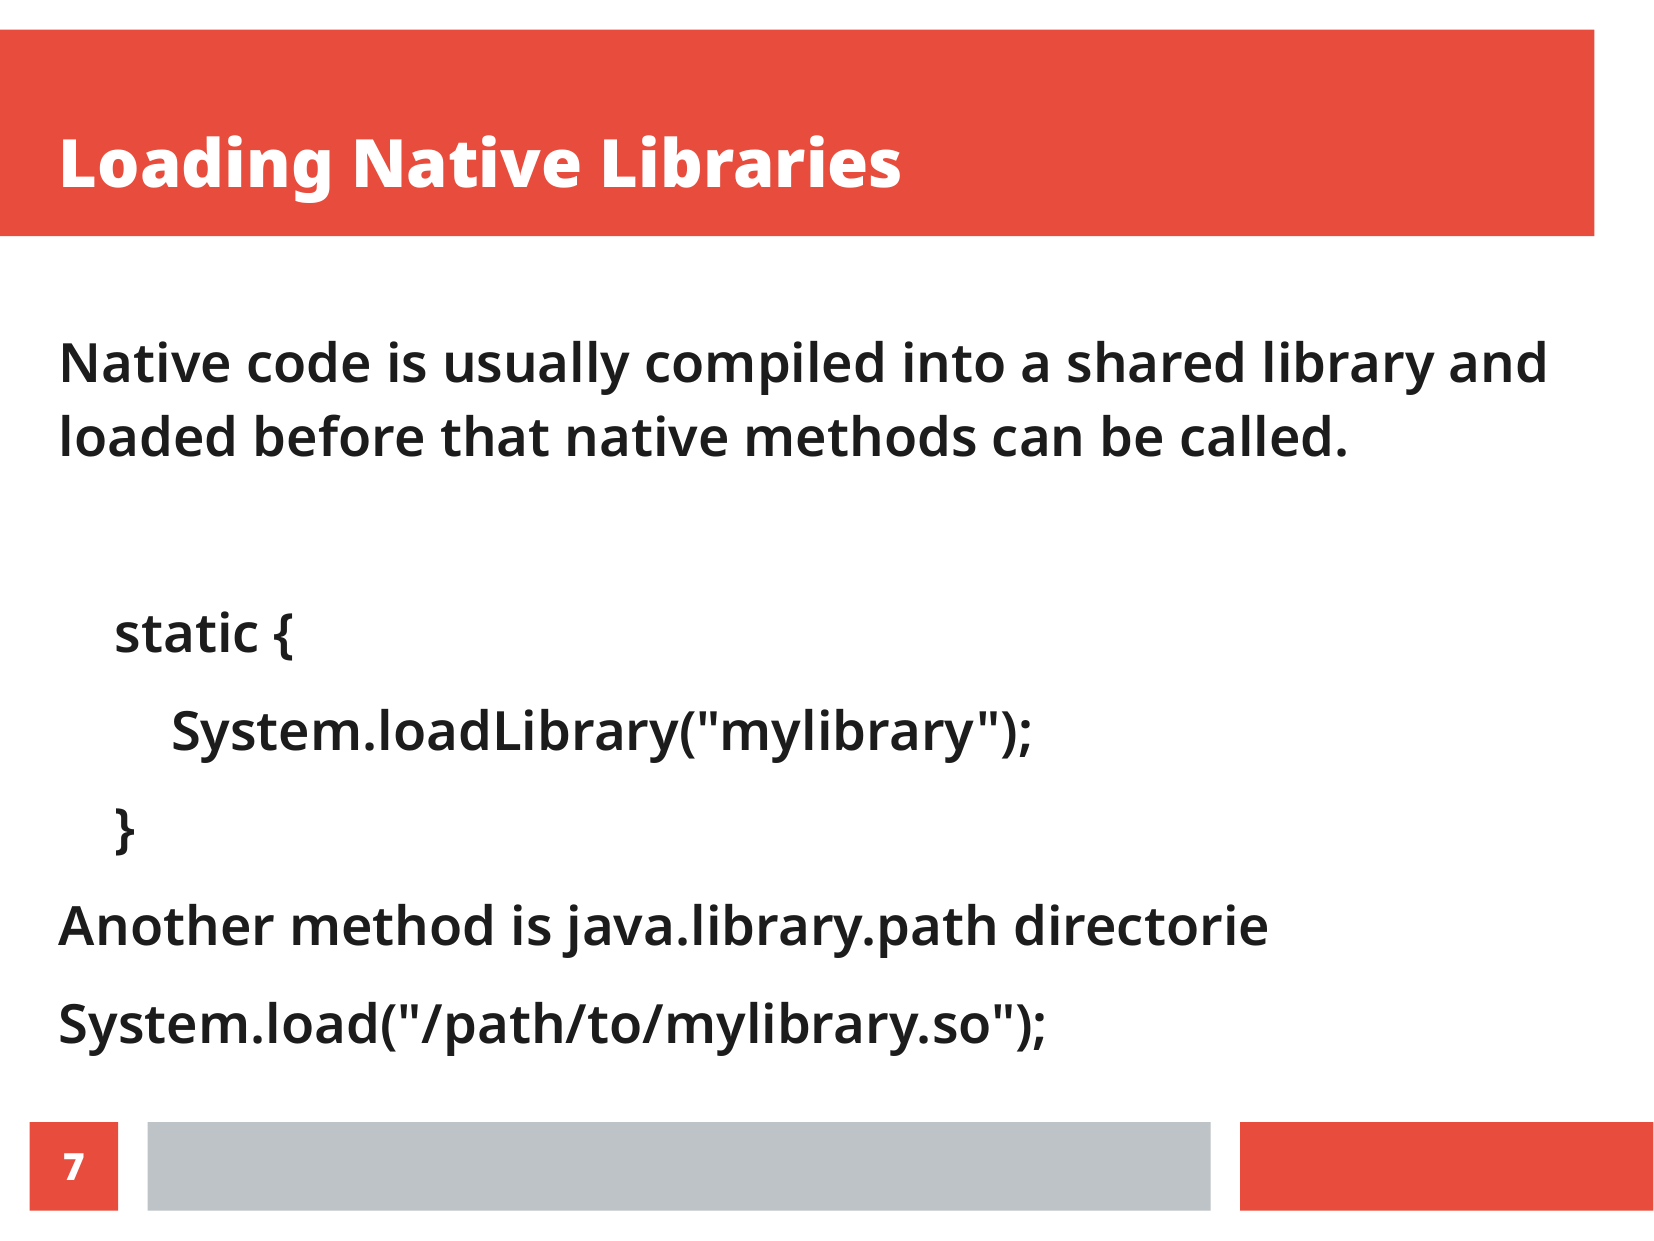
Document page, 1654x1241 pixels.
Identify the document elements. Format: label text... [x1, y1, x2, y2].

list Native code is usually compiled into a shared library and loaded before that native methods can be called. static { System.loadLibrary("mylibrary"); } Another method is java.library.path directorie System.load("/path/to/mylibrary.so"); [59, 324, 1565, 1093]
title Loading Native Libraries [59, 59, 1595, 207]
